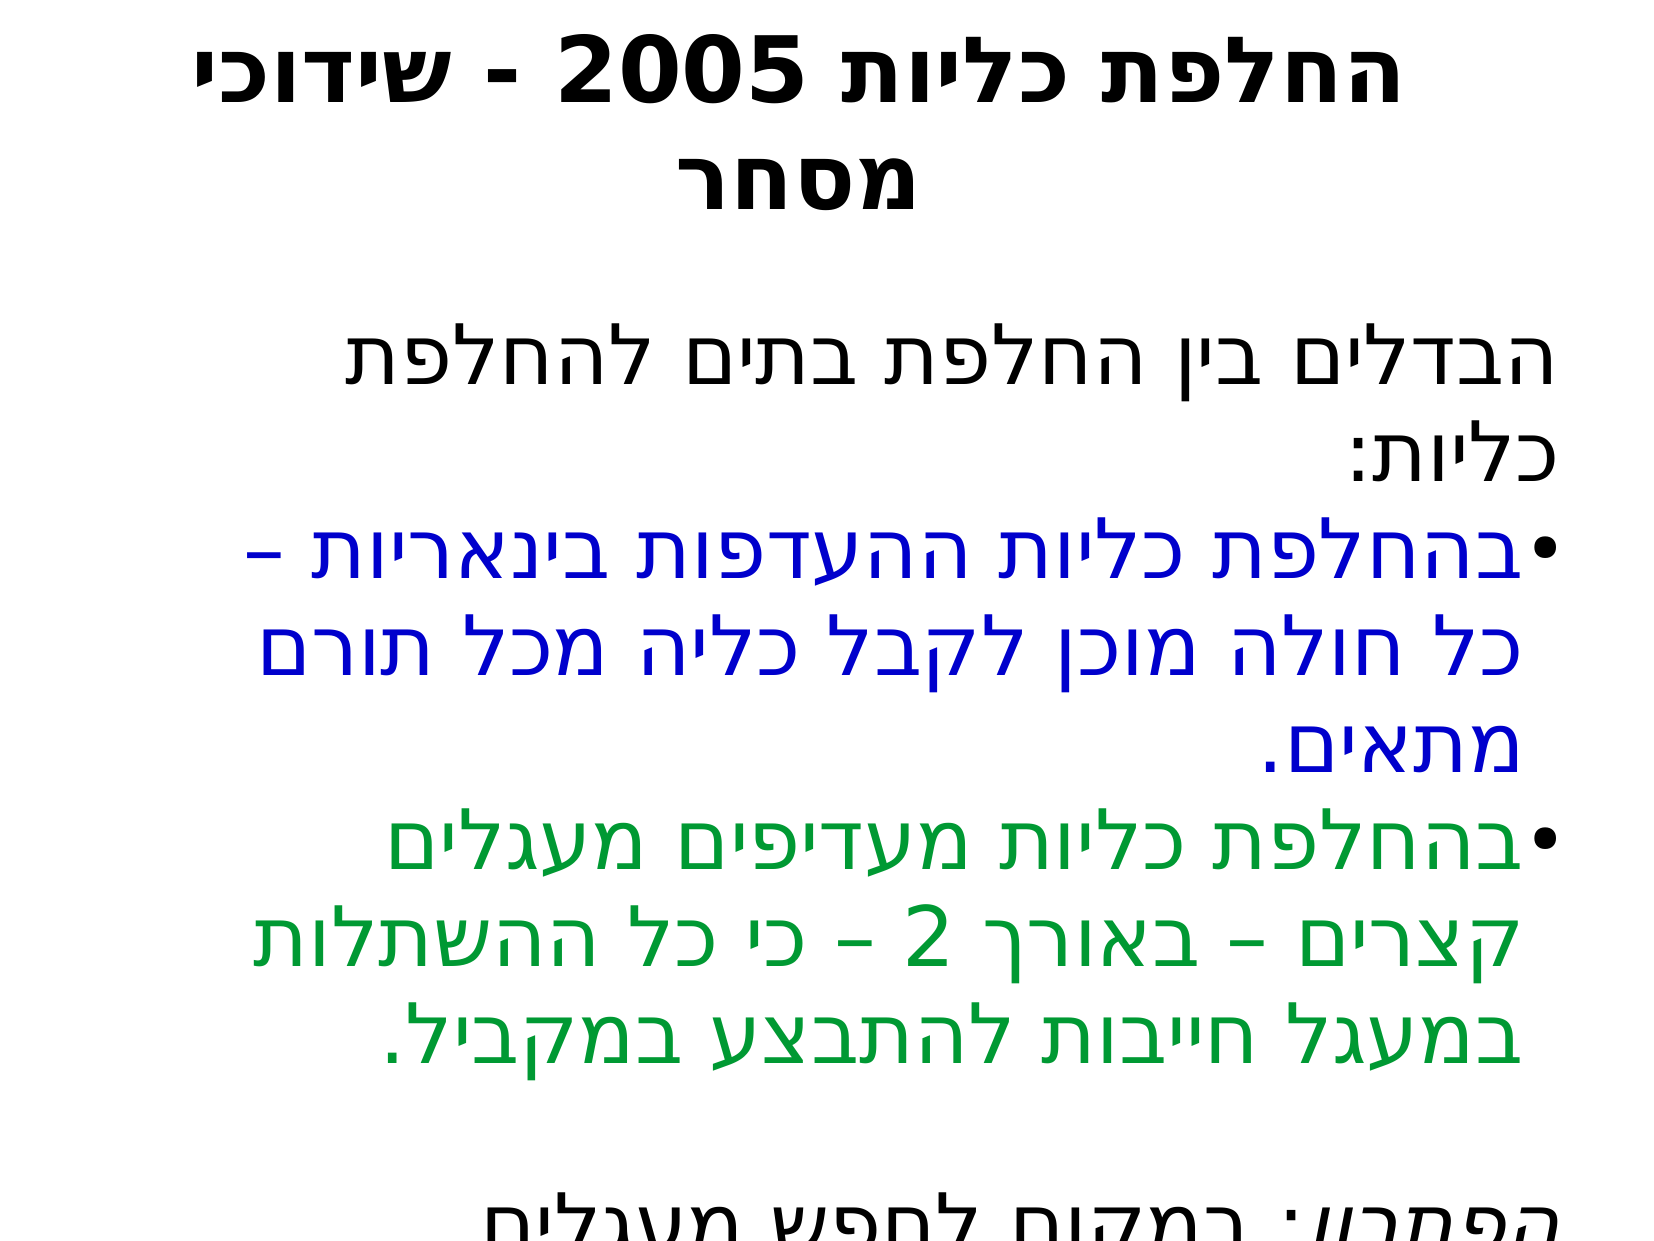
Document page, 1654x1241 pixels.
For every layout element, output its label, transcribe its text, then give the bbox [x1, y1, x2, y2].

title החלפת כליות 2005 - שידוכי מסחר [82, 41, 1516, 207]
text_box הבדלים בין החלפת בתים להחלפת כליות: בהחלפת כליות ההעדפות בינאריות – כל חולה מוכן לקבל כליה מכל תורם מתאים. בהחלפת כליות מעדיפים מעגלים קצרים – באורך 2 – כי כל ההשתלות במעגל חייבות להתבצע במקביל. הפתרון: במקום לחפש מעגלים, נחפש שידוכים. [120, 300, 1576, 1143]
